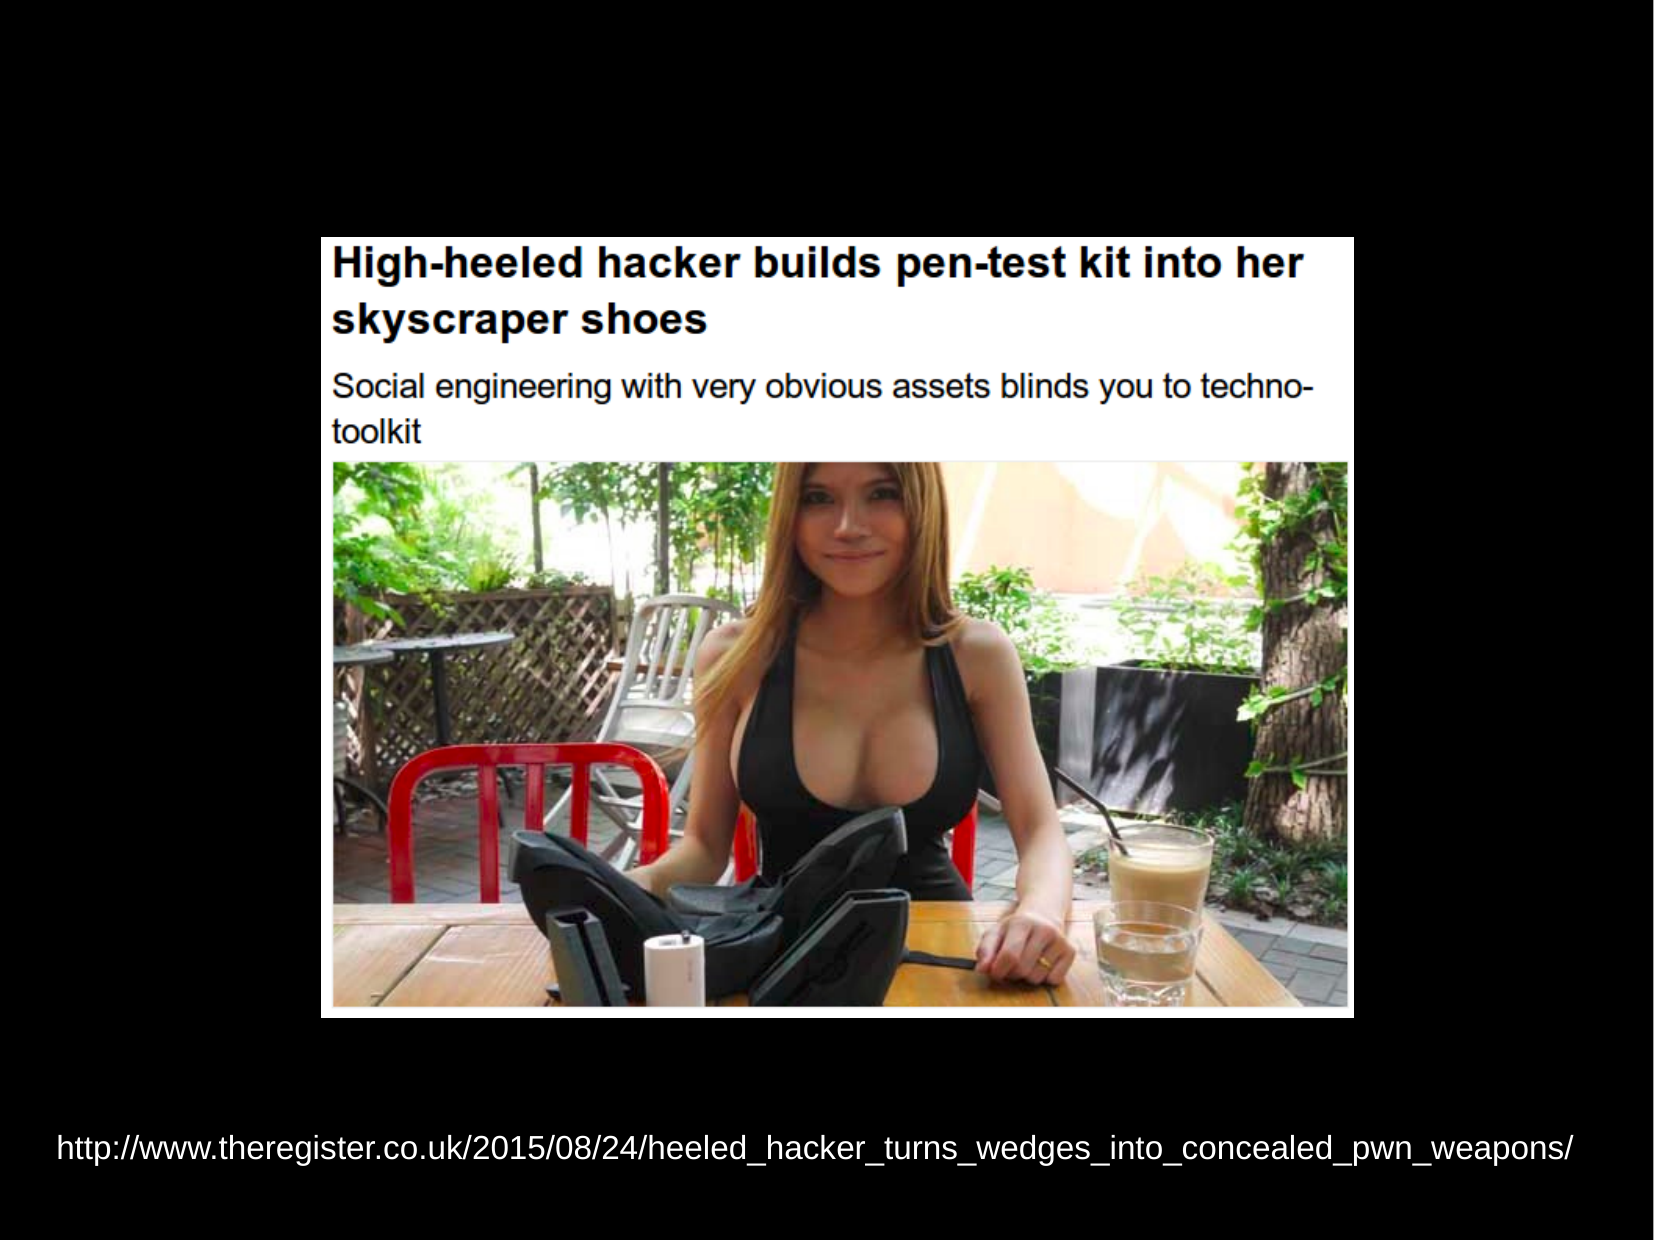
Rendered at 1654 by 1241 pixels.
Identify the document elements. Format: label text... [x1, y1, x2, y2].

text_box http://www.theregister.co.uk/2015/08/24/heeled_hacker_turns_wedges_into_concealed_pwn_weapons/ [41, 1122, 1613, 1221]
picture [321, 237, 1354, 1018]
